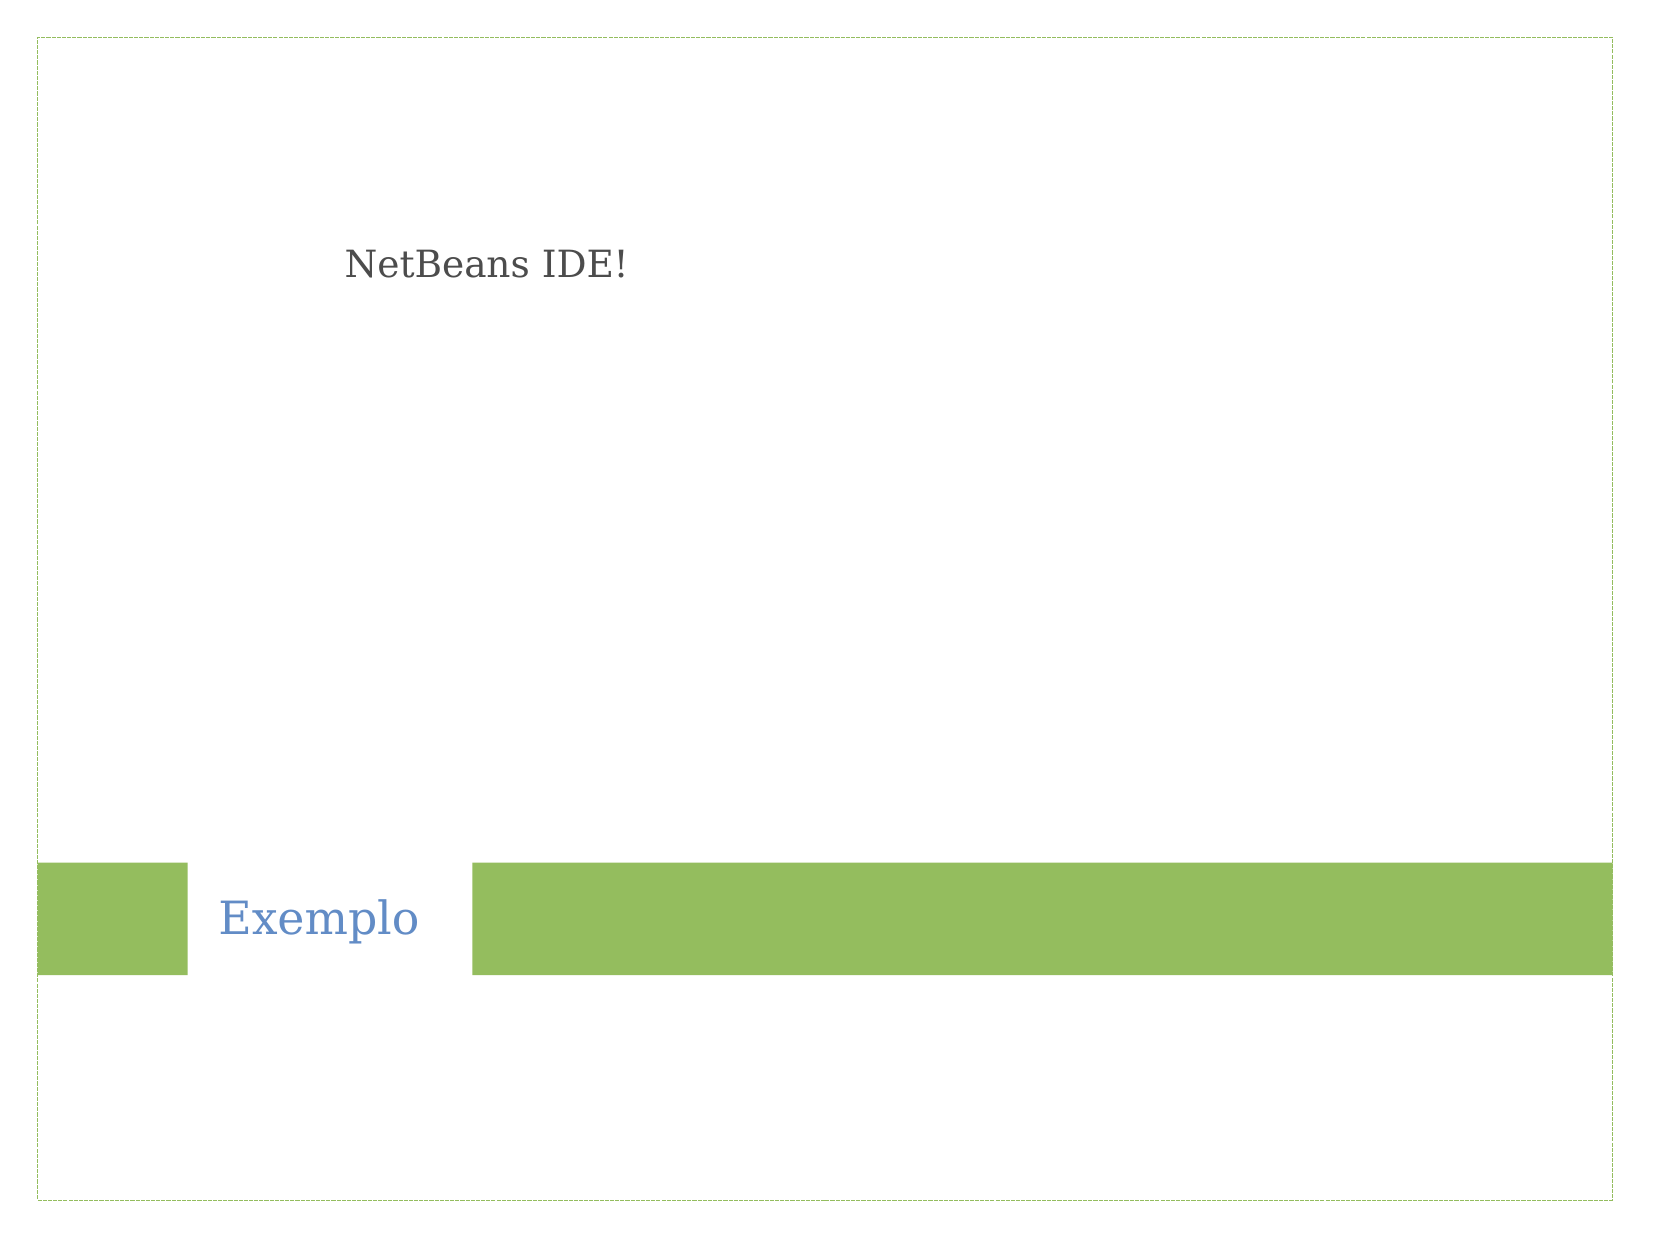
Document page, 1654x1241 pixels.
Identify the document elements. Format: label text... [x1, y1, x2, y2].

text_box [472, 862, 1613, 976]
text_box Exemplo [203, 884, 435, 953]
text_box [37, 862, 188, 976]
text_box NetBeans IDE! [329, 213, 1418, 739]
